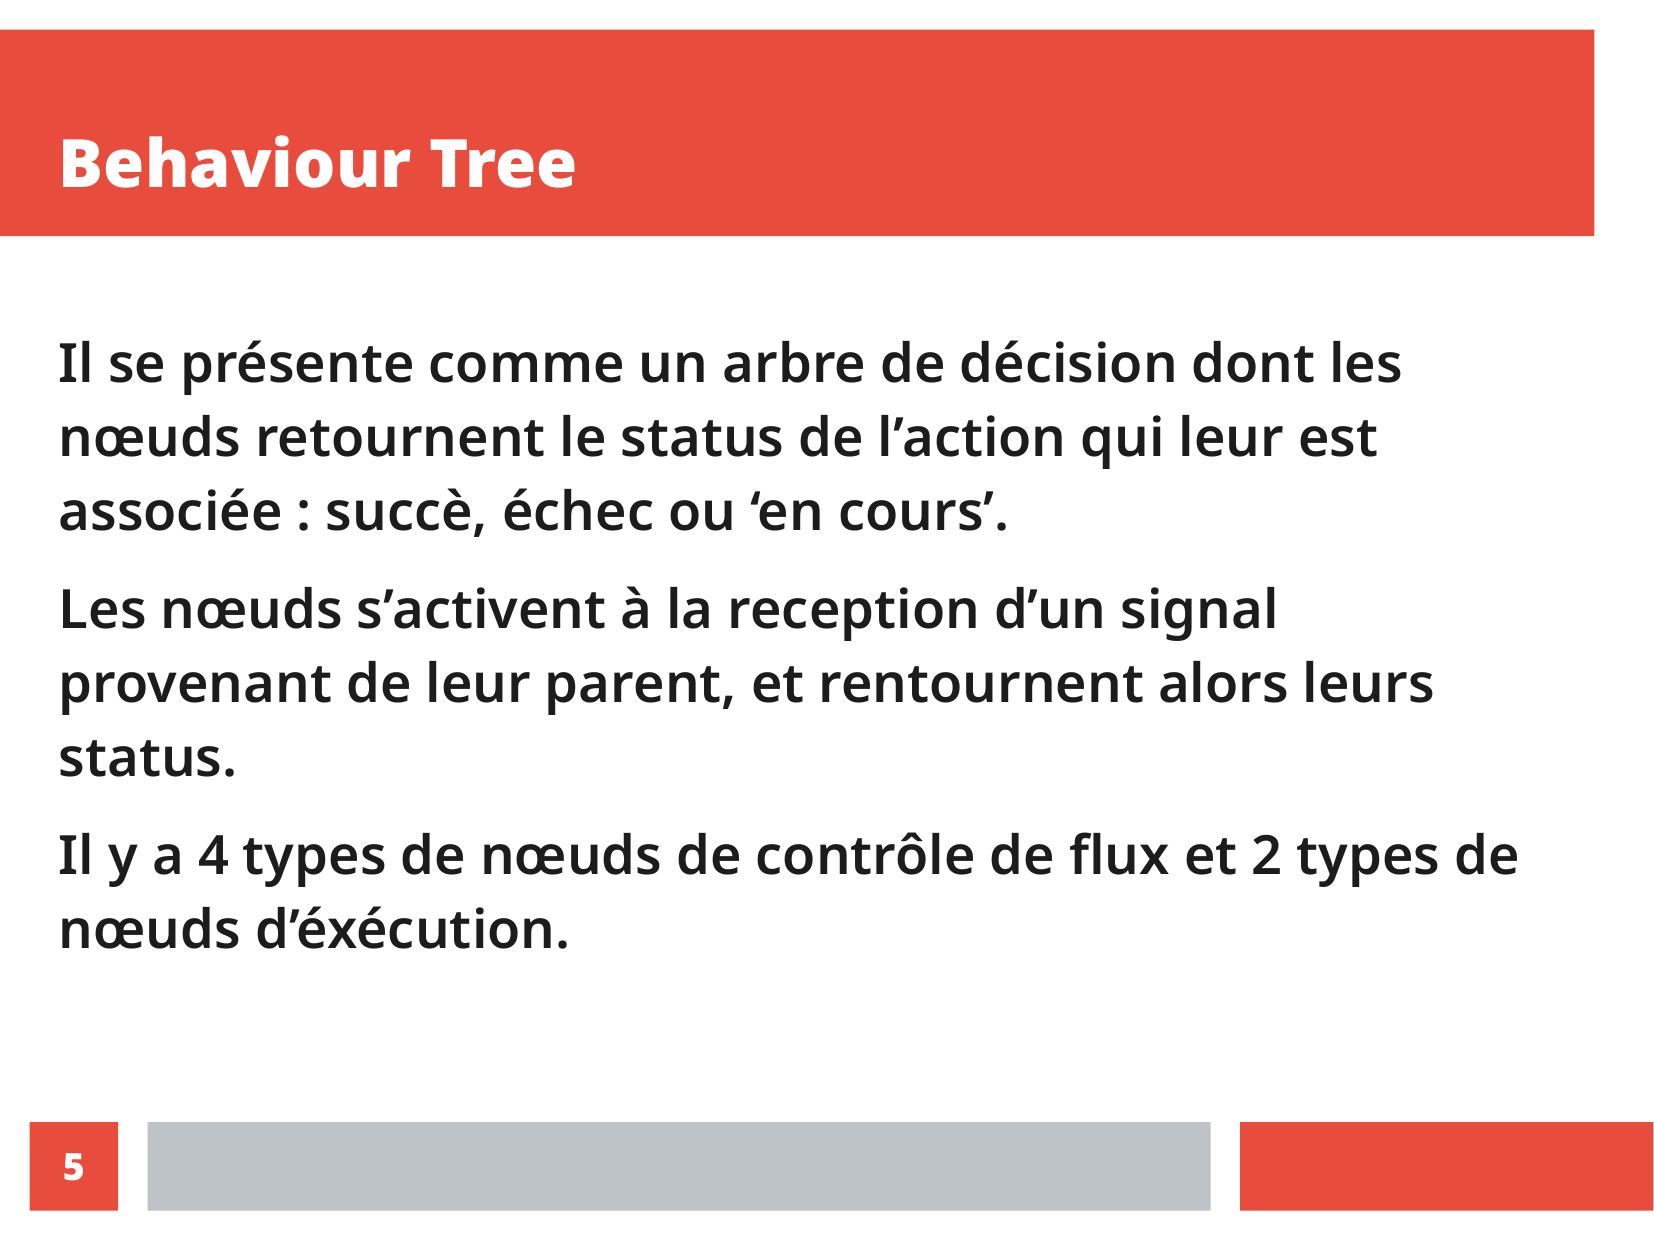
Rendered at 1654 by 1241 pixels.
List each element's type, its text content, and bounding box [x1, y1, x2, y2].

list Il se présente comme un arbre de décision dont les nœuds retournent le status de l’action qui leur est associée : succè, échec ou ‘en cours’. Les nœuds s’activent à la reception d’un signal provenant de leur parent, et rentournent alors leurs status. Il y a 4 types de nœuds de contrôle de flux et 2 types de nœuds d’éxécution. [59, 324, 1565, 1093]
title Behaviour Tree [59, 59, 1595, 207]
